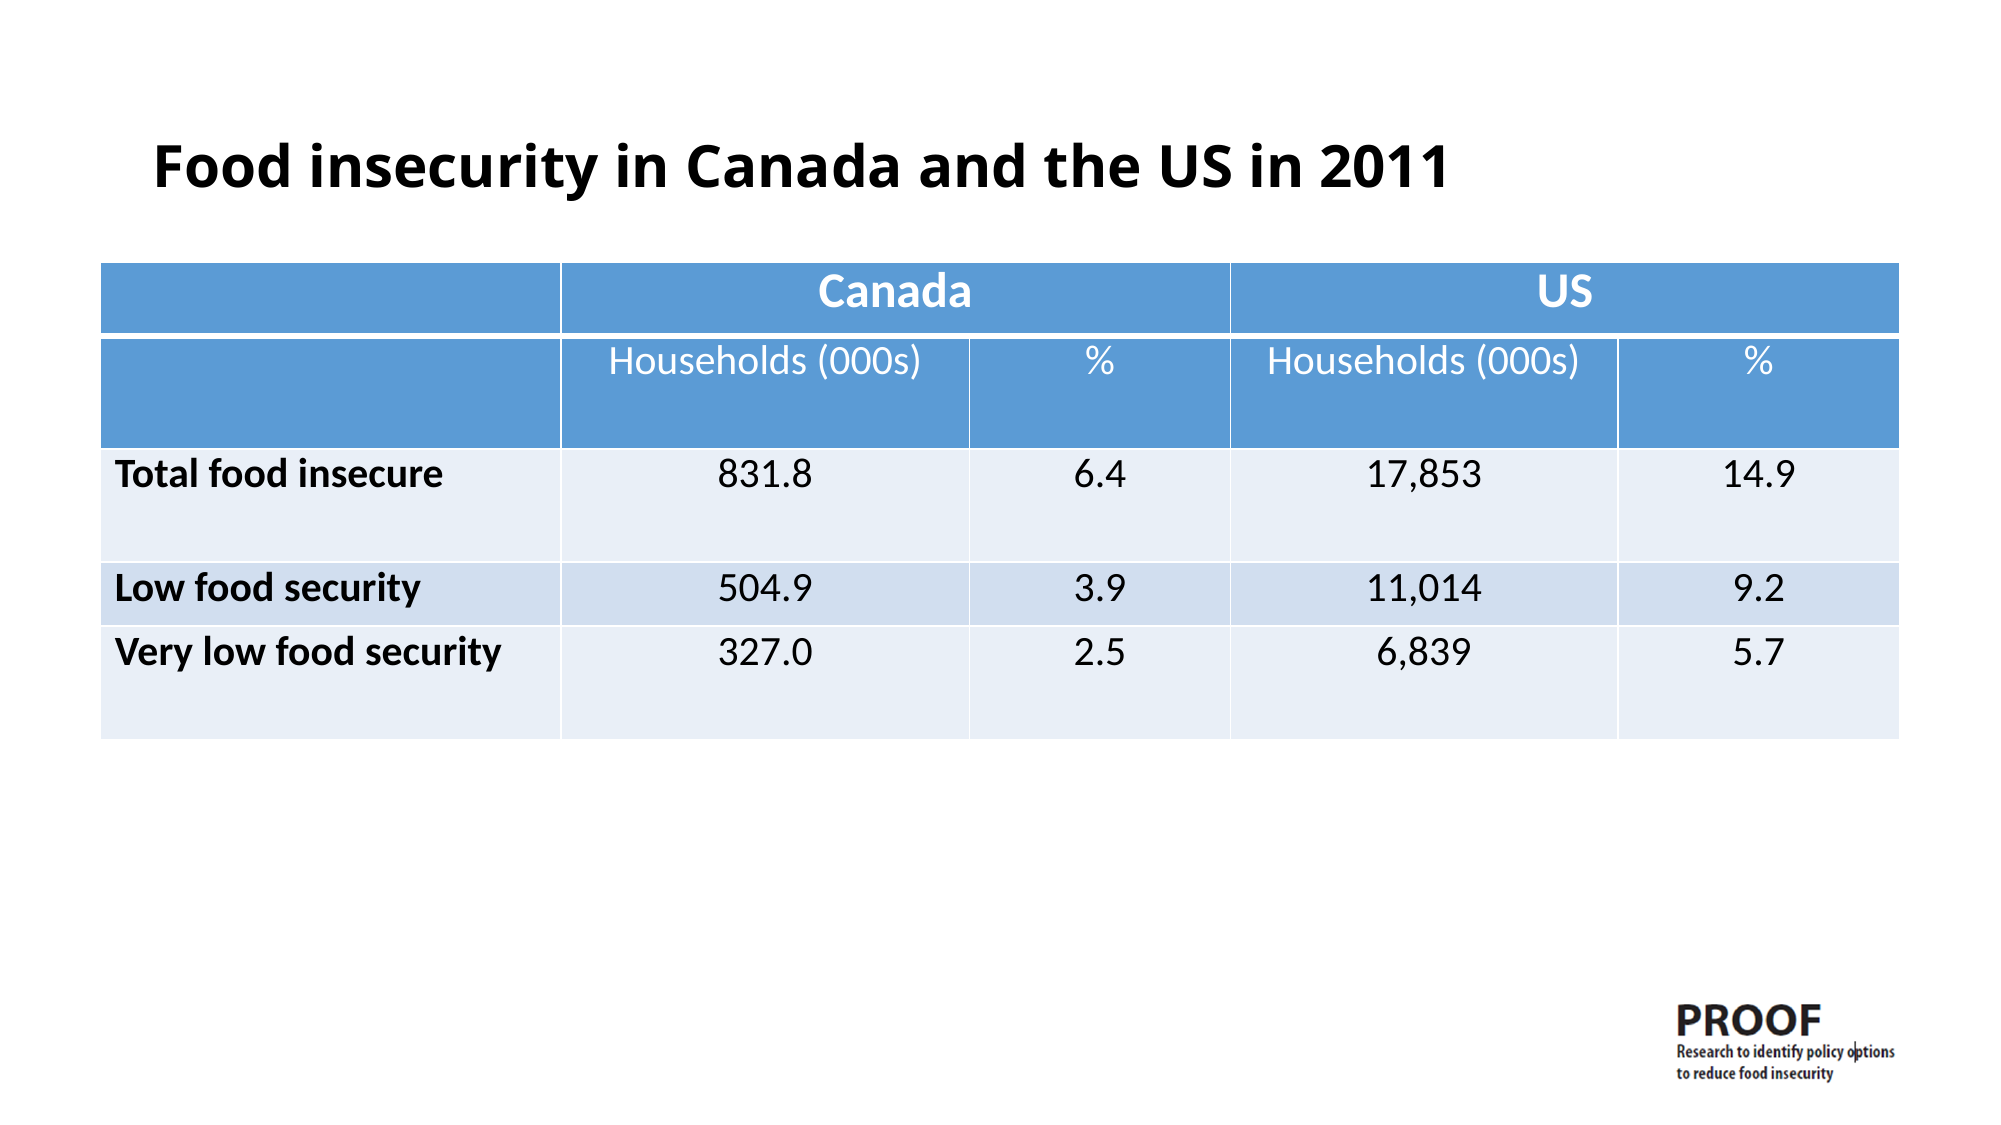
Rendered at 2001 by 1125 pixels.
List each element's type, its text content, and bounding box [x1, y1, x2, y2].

title Food insecurity in Canada and the US in 2011 [137, 59, 1863, 262]
table_header [101, 263, 560, 333]
table_cell 14.9 [1619, 450, 1899, 561]
table_cell Total food insecure [101, 450, 560, 561]
picture [1666, 993, 1914, 1096]
table_header US [1231, 263, 1899, 333]
table_cell 17,853 [1231, 450, 1617, 561]
table_cell 831.8 [562, 450, 969, 561]
table_cell 327.0 [562, 627, 969, 739]
table_cell 2.5 [970, 627, 1230, 739]
table_cell 9.2 [1619, 563, 1899, 625]
table_cell 6.4 [970, 450, 1230, 561]
table_cell Low food security [101, 563, 560, 625]
table_cell 504.9 [562, 563, 969, 625]
table_cell 3.9 [970, 563, 1230, 625]
table_cell 5.7 [1619, 627, 1899, 739]
table_cell [101, 339, 560, 448]
table_cell % [1619, 339, 1899, 448]
table_cell Households (000s) [1231, 339, 1617, 448]
table_header Canada [562, 263, 1230, 333]
table_cell % [970, 339, 1230, 448]
table_cell 6,839 [1231, 627, 1617, 739]
table_cell Very low food security [101, 627, 560, 739]
table_cell 11,014 [1231, 563, 1617, 625]
table_cell Households (000s) [562, 339, 969, 448]
